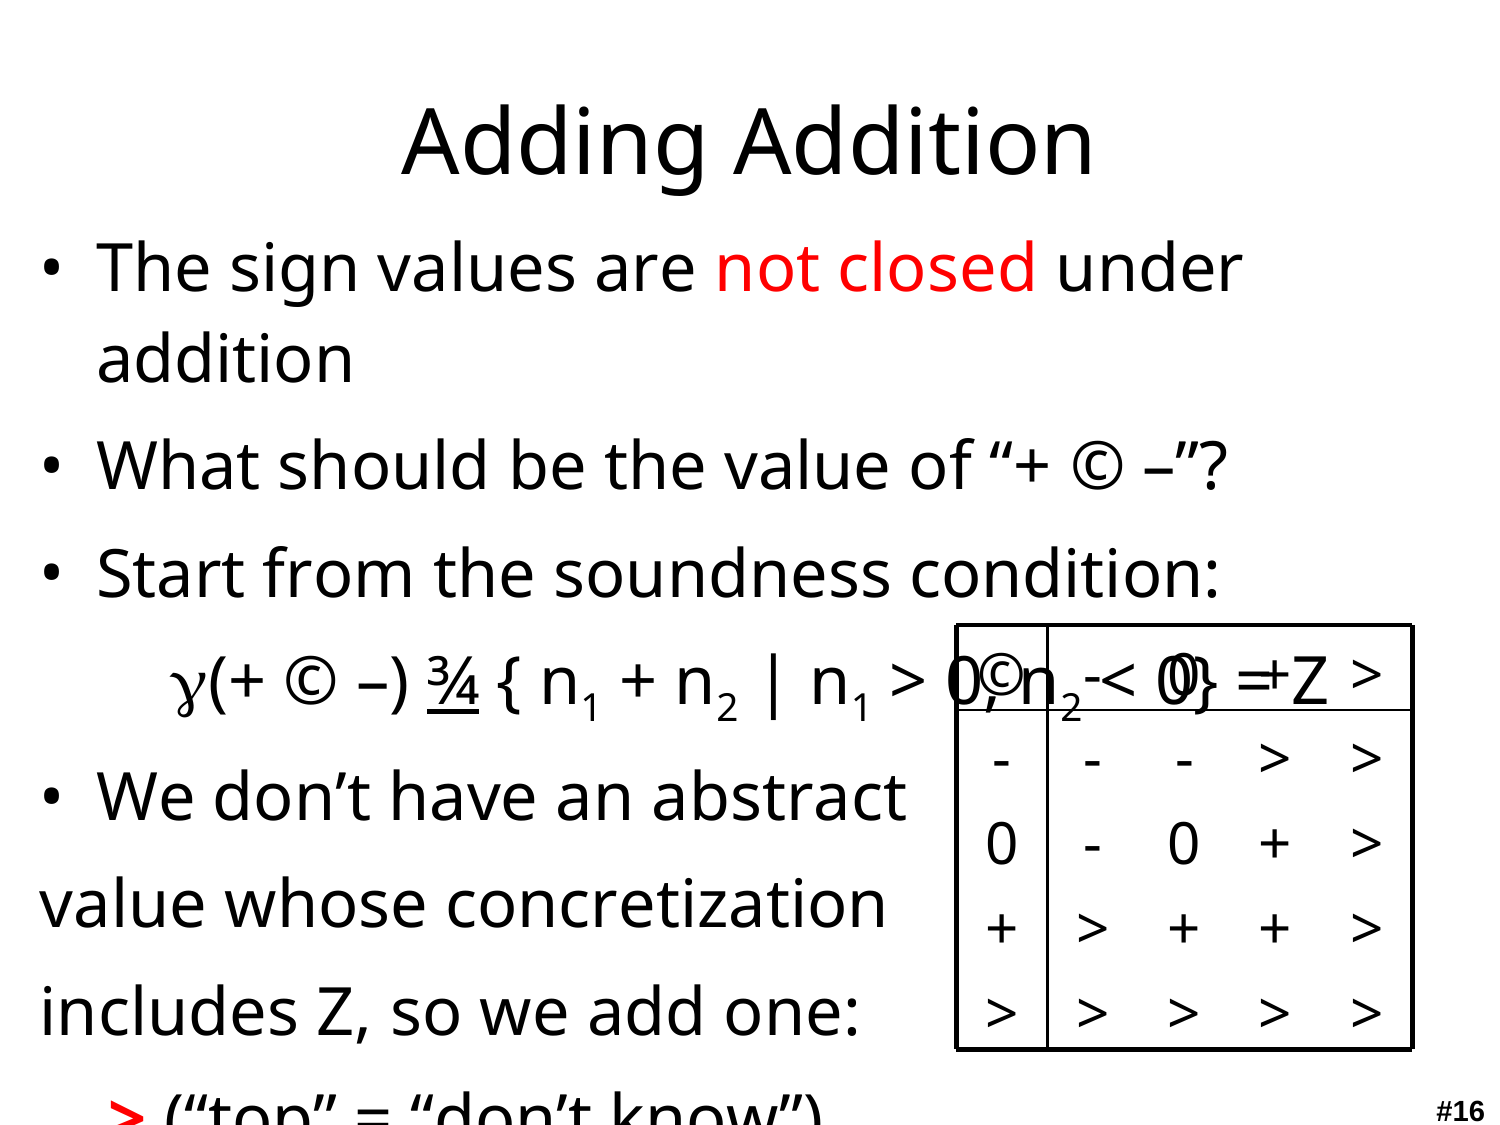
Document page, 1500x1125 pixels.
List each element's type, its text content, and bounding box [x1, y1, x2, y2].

text_box > [1230, 711, 1321, 795]
text_box > [1321, 964, 1410, 1047]
text_box > [1049, 880, 1139, 964]
text_box 0 [1139, 795, 1230, 880]
text_box - [1049, 795, 1139, 880]
text_box 0 [959, 795, 1046, 880]
text_box + [1230, 795, 1321, 880]
text_box > [959, 964, 1046, 1047]
text_box + [1139, 880, 1230, 964]
text_box + [1230, 880, 1322, 964]
text_box > [1322, 880, 1410, 964]
text_box 0 [1139, 627, 1230, 709]
text_box > [1230, 964, 1321, 1047]
text_box > [1321, 711, 1410, 795]
title Adding Addition [24, 45, 1476, 212]
text_box © [959, 627, 1046, 709]
text_box + [959, 880, 1046, 964]
text_box > [1139, 964, 1230, 1047]
text_box > [1049, 964, 1139, 1047]
text_box + [1230, 627, 1321, 709]
text_box > [1321, 627, 1410, 709]
text_box - [1139, 711, 1230, 795]
list The sign values are not closed under addition What should be the value of “+ © –”? Start from the soundness condition: (+ © –) ¾ { n1 + n2 | n1 > 0, n2 < 0} = Z We don’t have an abstract value whose concretization includes Z, so we add one: > (“top” = “don’t know”) [24, 212, 1476, 1097]
text_box - [1049, 627, 1139, 709]
text_box - [959, 711, 1046, 795]
text_box > [1321, 795, 1410, 880]
text_box - [1049, 711, 1139, 795]
